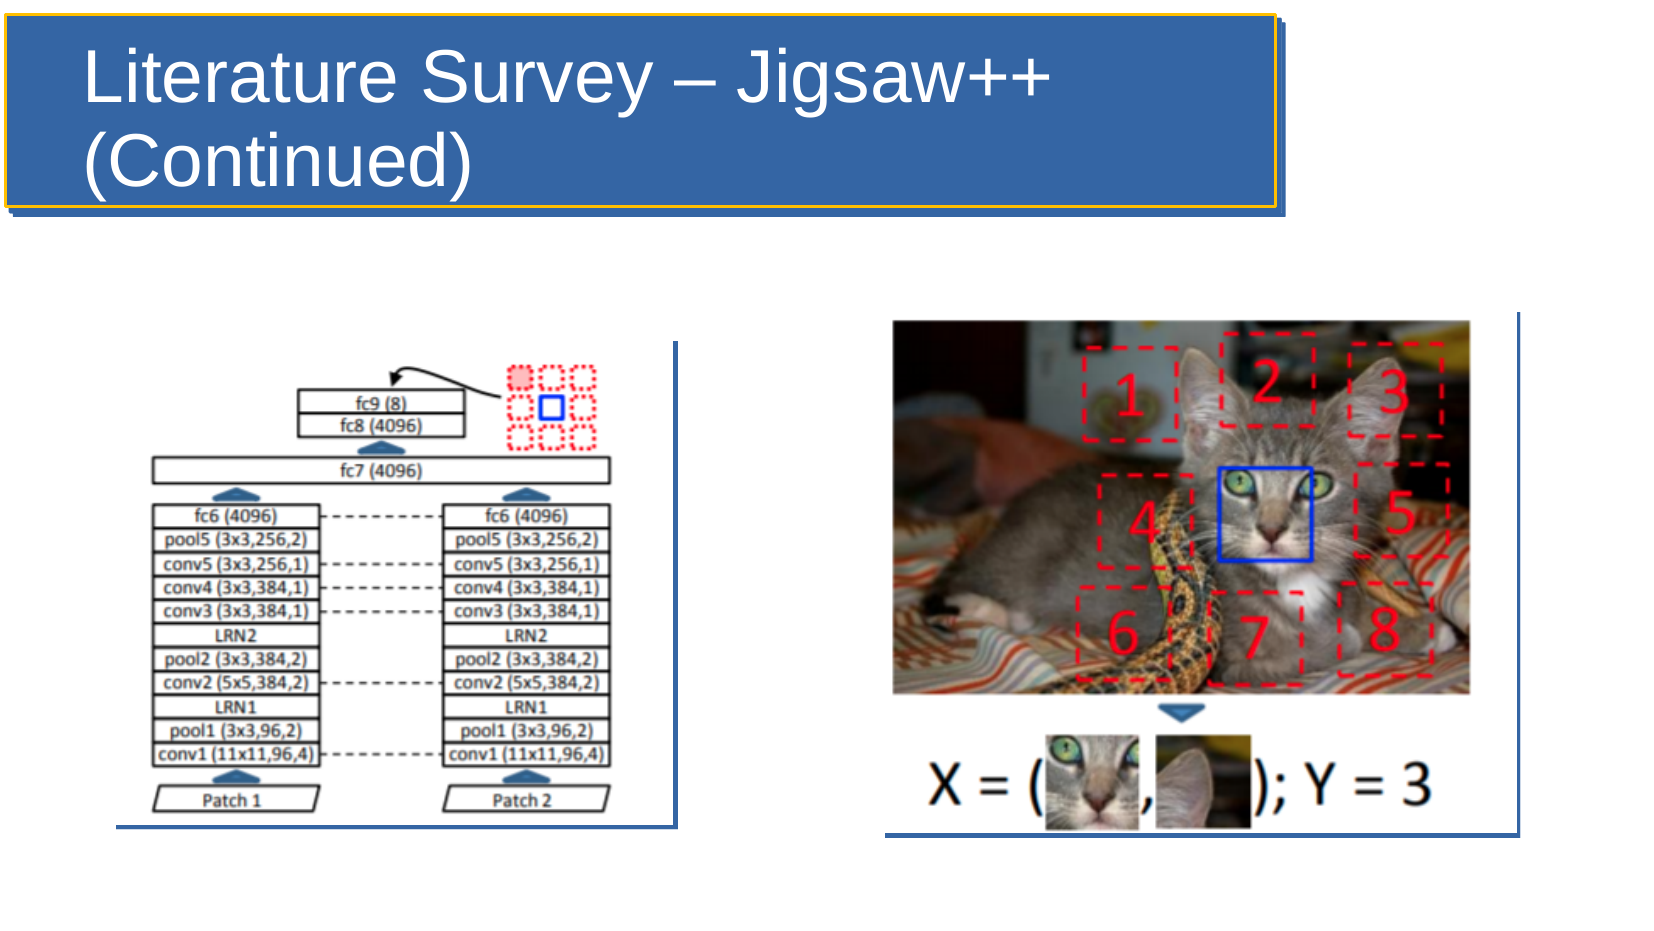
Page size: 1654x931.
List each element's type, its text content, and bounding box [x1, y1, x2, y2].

title Literature Survey – Jigsaw++ (Continued) [82, 34, 1235, 203]
picture [112, 337, 673, 826]
picture [881, 307, 1517, 833]
